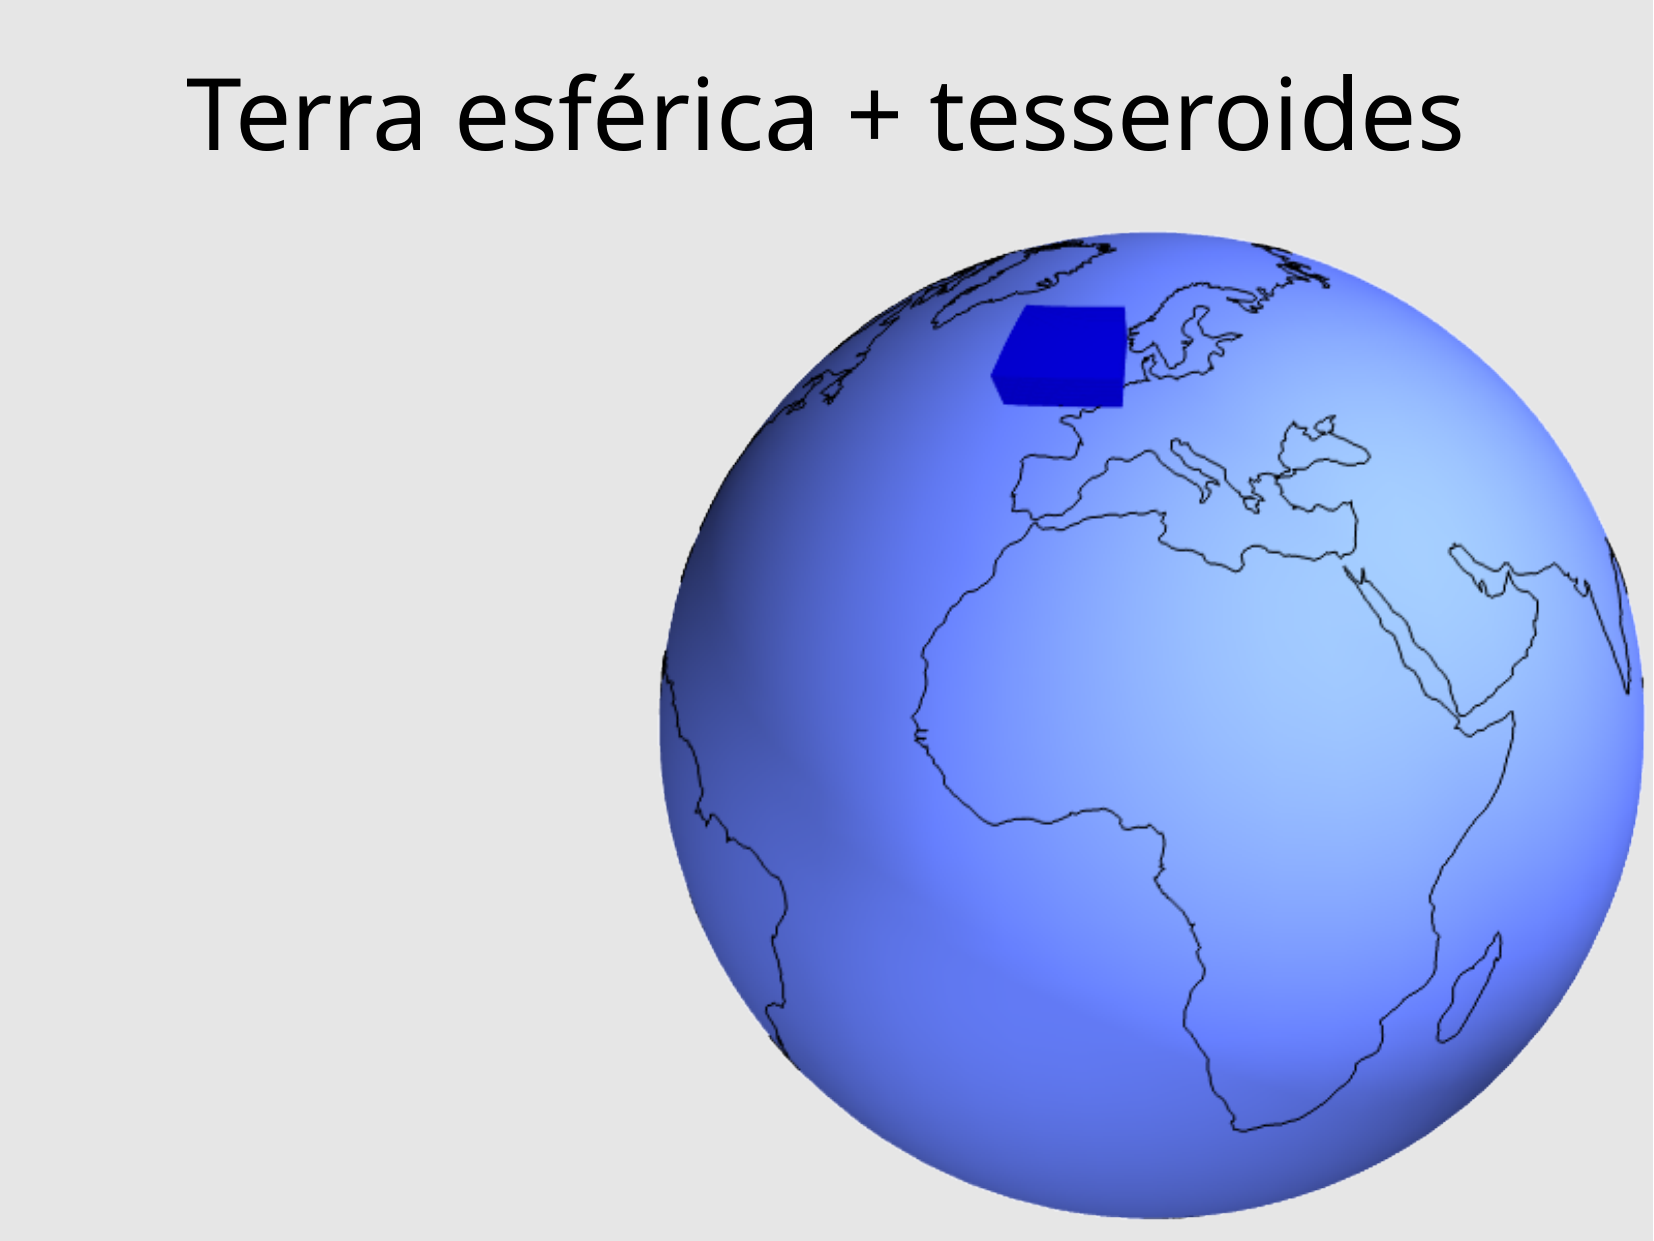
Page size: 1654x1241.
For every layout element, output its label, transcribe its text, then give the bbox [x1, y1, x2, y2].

picture [342, 134, 1653, 1241]
title Terra esférica + tesseroides [82, 8, 1571, 216]
